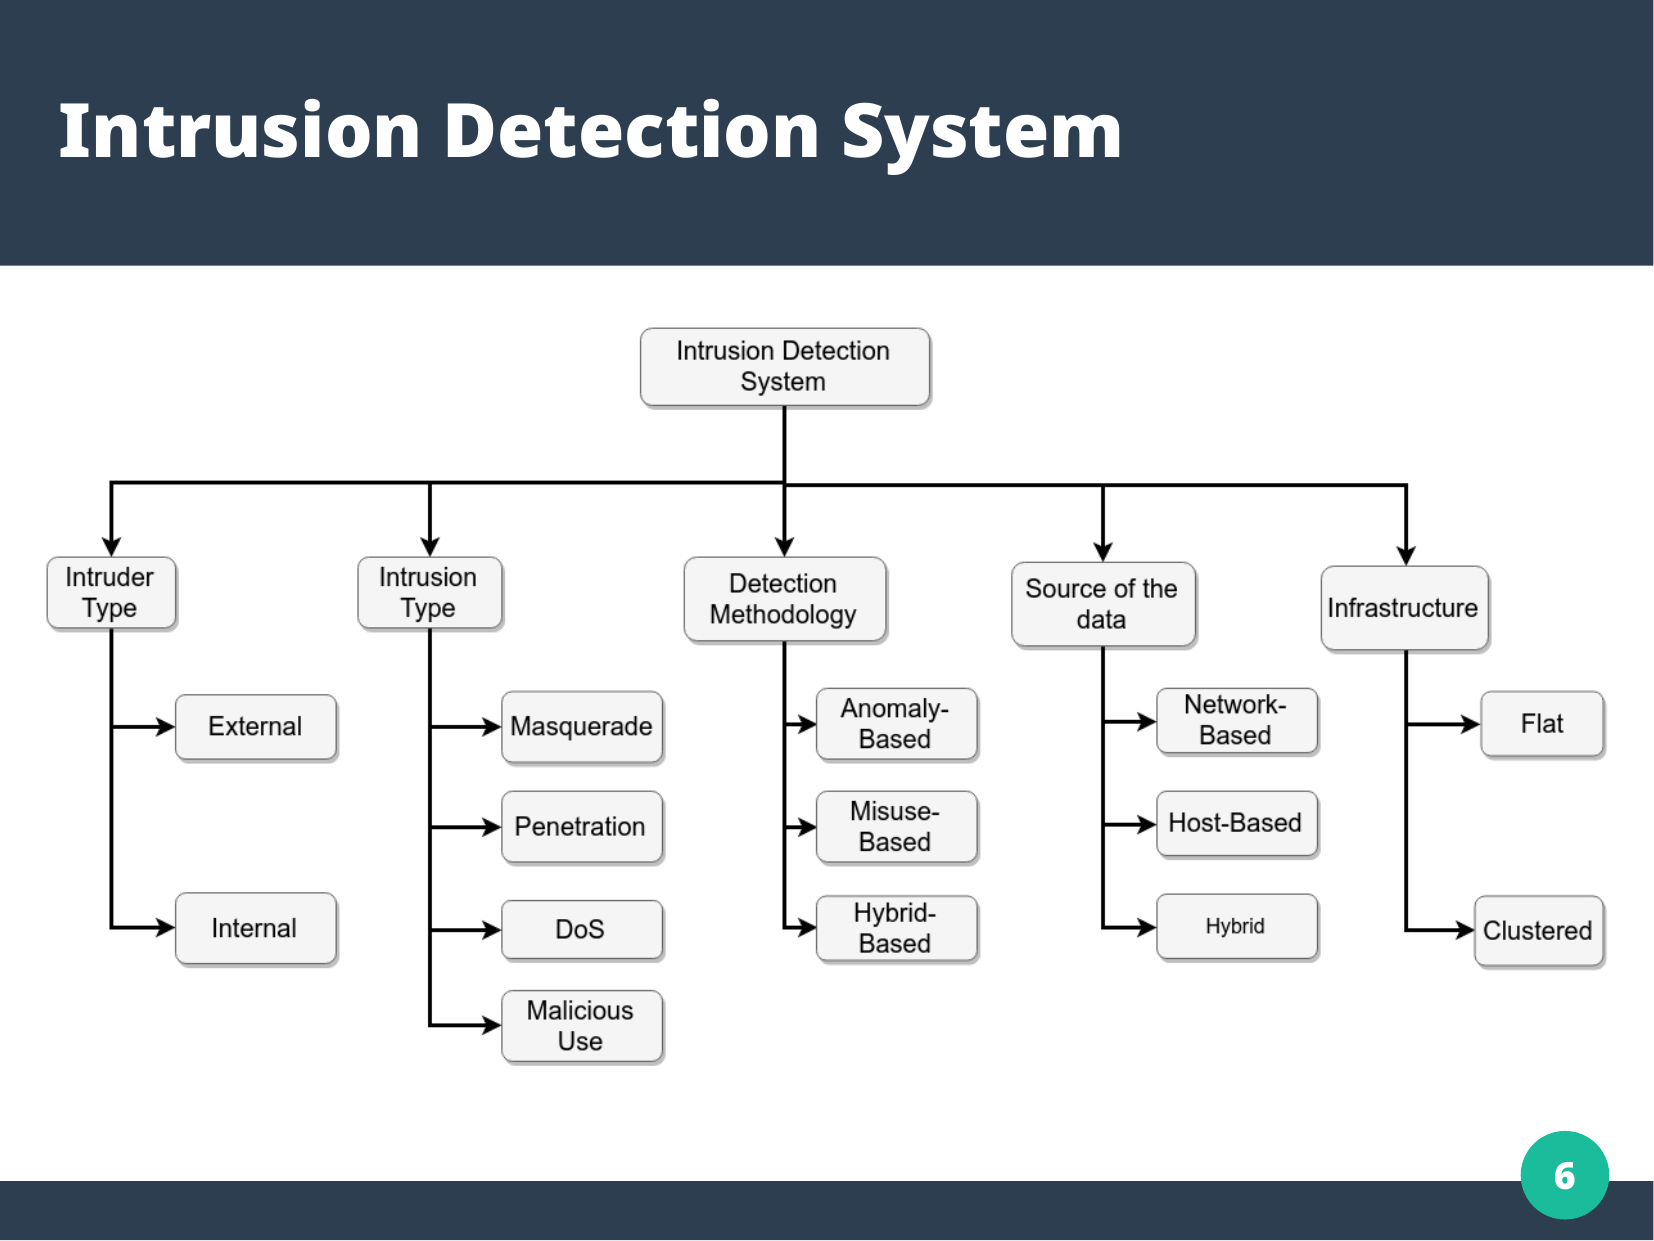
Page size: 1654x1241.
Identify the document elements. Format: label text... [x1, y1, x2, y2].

title Intrusion Detection System [59, 49, 1595, 207]
picture [21, 302, 1633, 1093]
